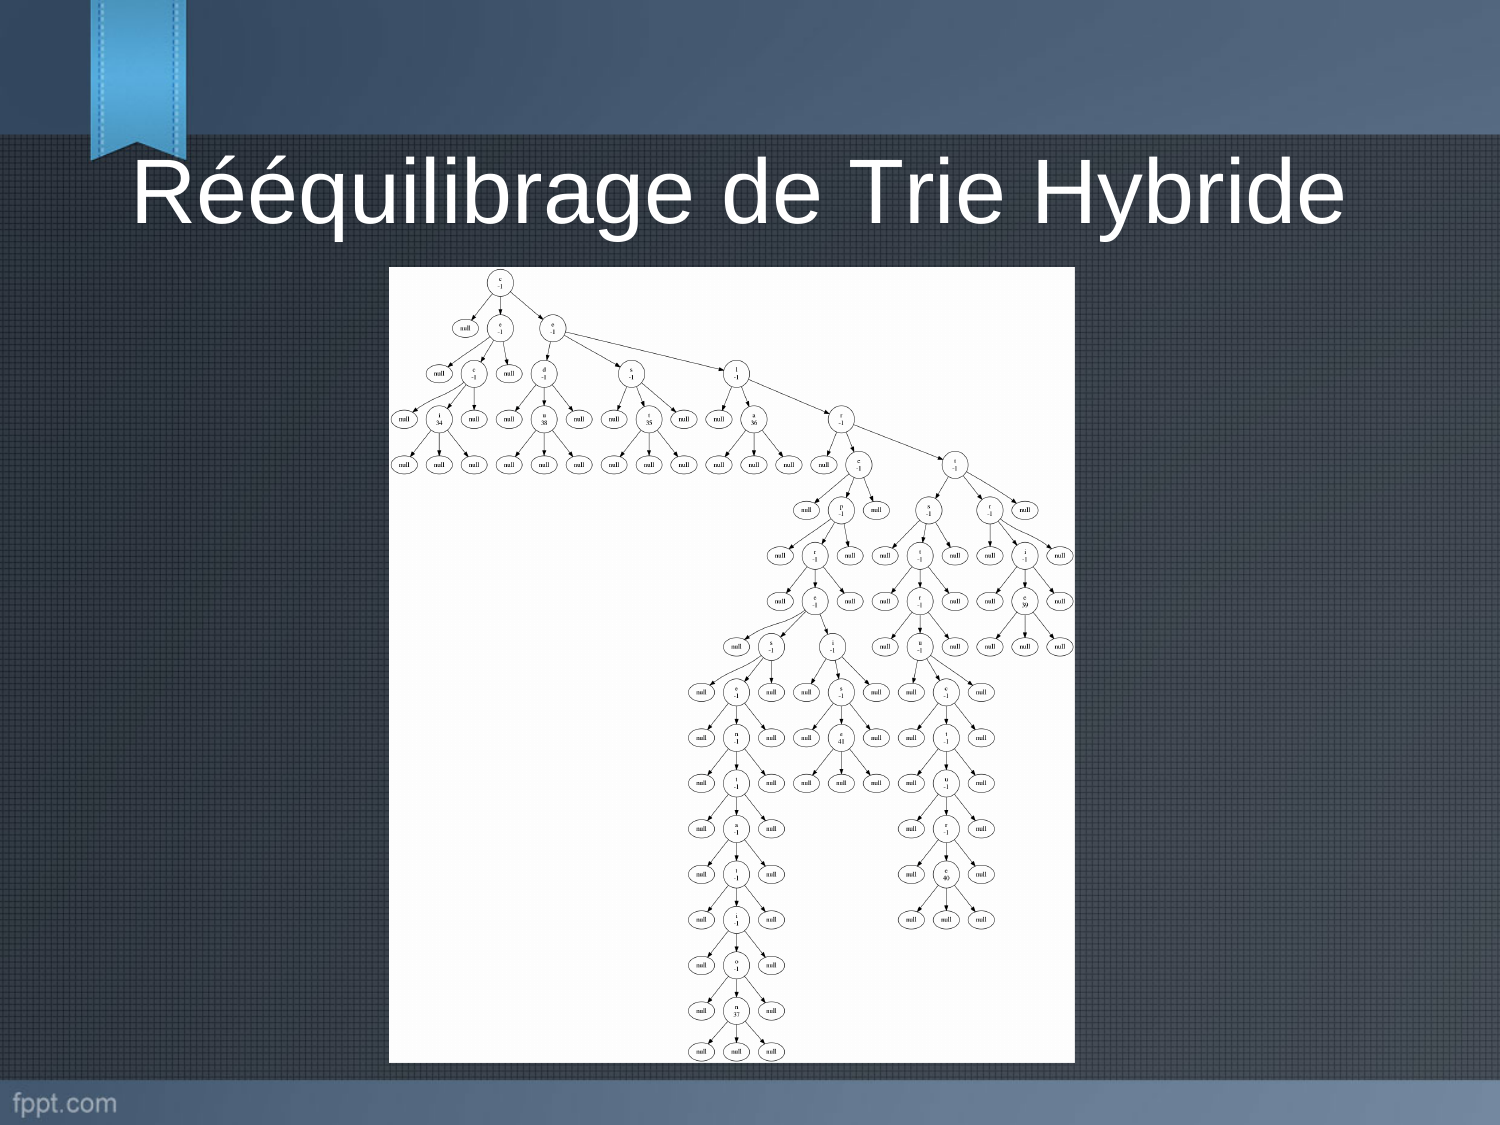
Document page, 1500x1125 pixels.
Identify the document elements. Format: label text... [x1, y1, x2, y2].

picture [0, 0, 1500, 1125]
title Rééquilibrage de Trie Hybride [64, 106, 1415, 268]
